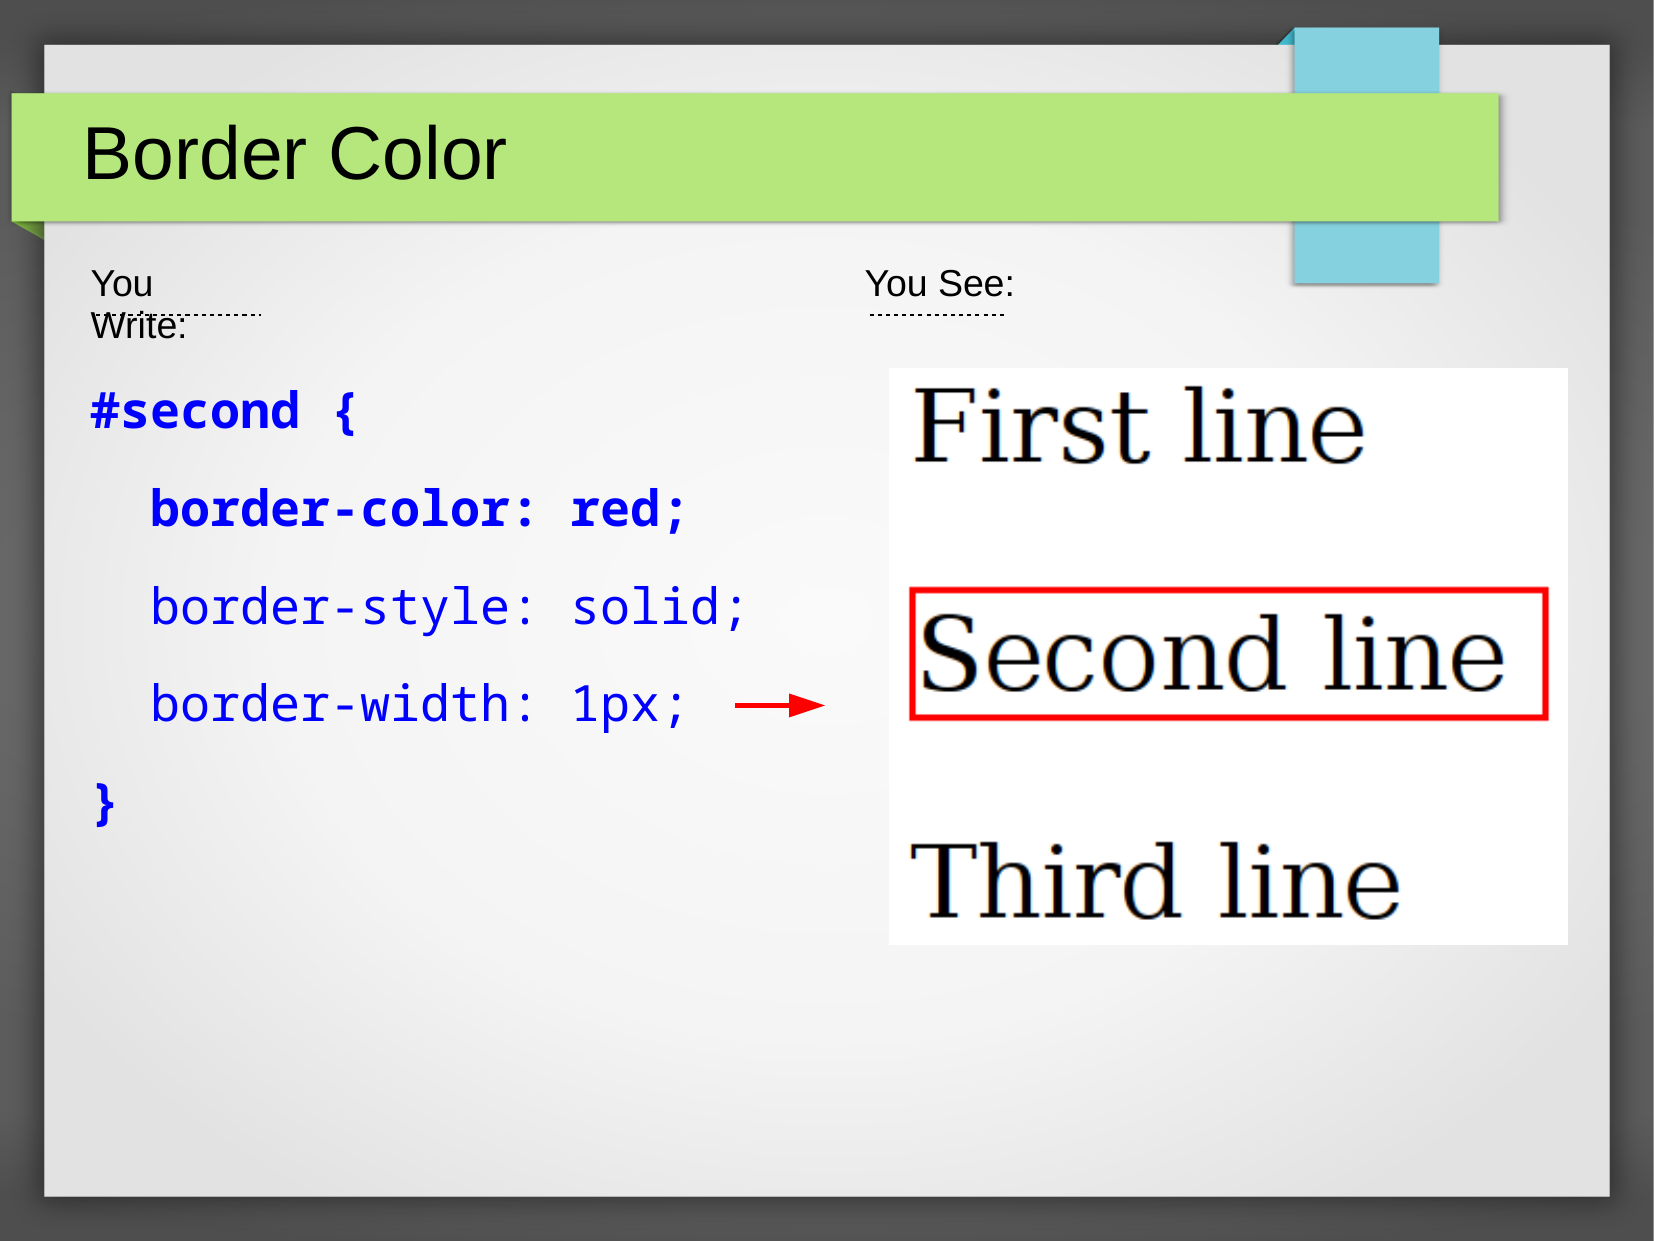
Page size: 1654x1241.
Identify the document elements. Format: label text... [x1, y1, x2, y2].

text_box You Write: [75, 255, 277, 313]
list #second { border-color: red; border-style: solid; border-width: 1px; } [90, 375, 946, 1156]
text_box You See: [849, 255, 1030, 313]
title Border Color [82, 94, 1264, 213]
picture [0, 0, 1654, 1241]
